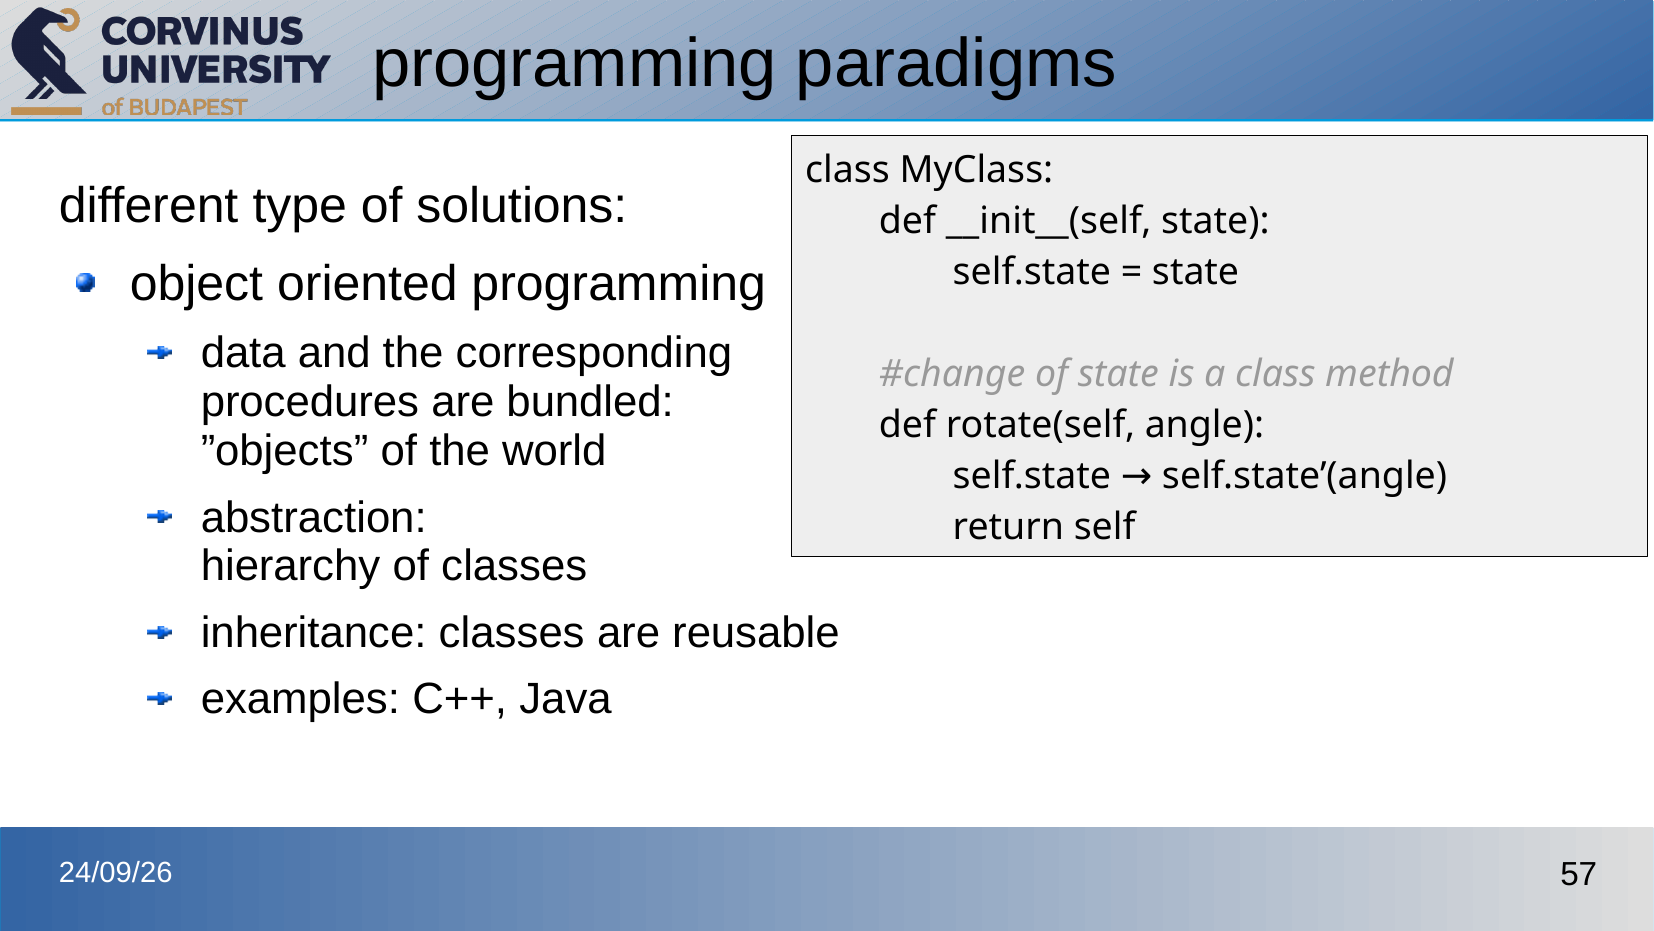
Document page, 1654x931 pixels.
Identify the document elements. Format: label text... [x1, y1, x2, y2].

title programming paradigms [372, 23, 1625, 103]
list different type of solutions: object oriented programming data and the corresponding procedures are bundled: ”objects” of the world abstraction: hierarchy of classes inheritance: classes are reusable examples: C++, Java [59, 177, 1595, 768]
picture [11, 7, 331, 115]
text_box class MyClass: def __init__(self, state): self.state = state #change of state is a class method def rotate(self, angle): self.state → self.state’(angle) return self [791, 135, 1648, 557]
